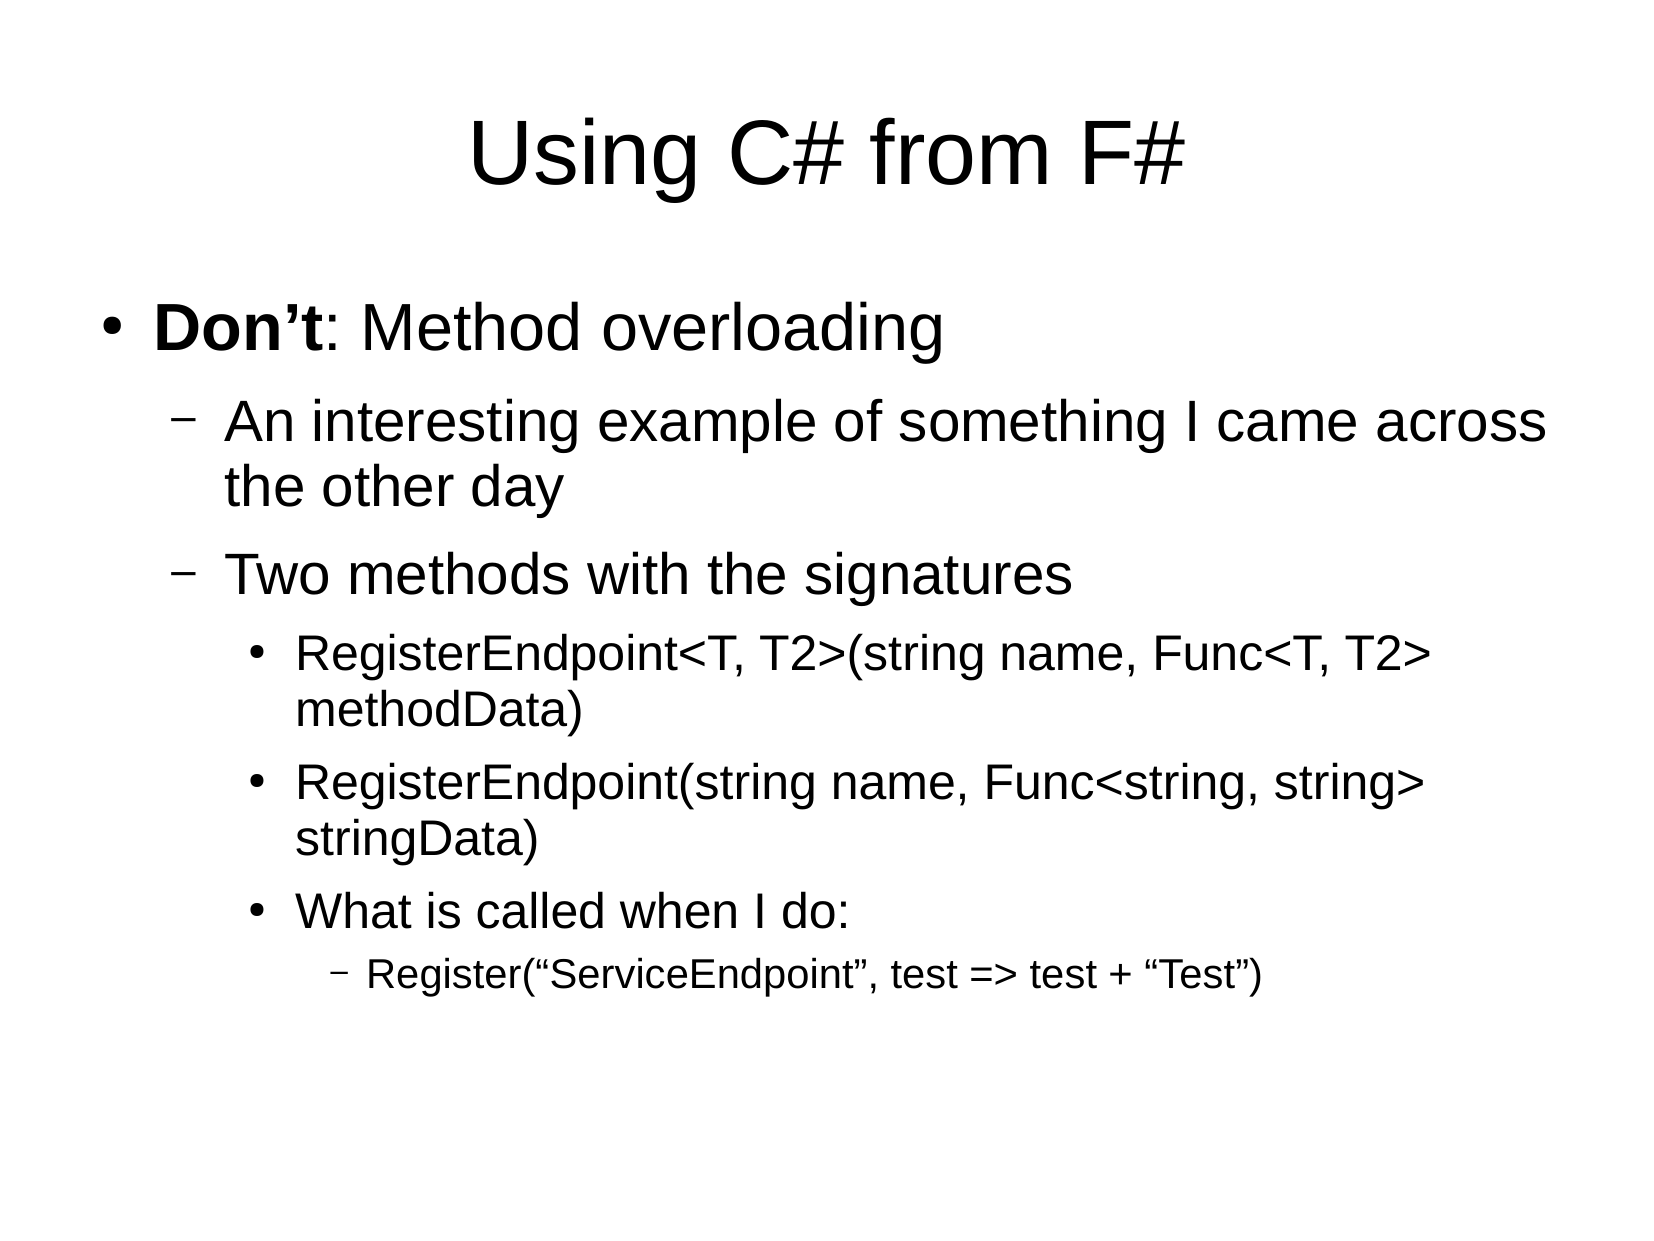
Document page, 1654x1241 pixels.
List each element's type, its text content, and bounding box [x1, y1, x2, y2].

title Using C# from F# [82, 49, 1571, 257]
list Don’t: Method overloading An interesting example of something I came across the other day Two methods with the signatures RegisterEndpoint<T, T2>(string name, Func<T, T2> methodData) RegisterEndpoint(string name, Func<string, string> stringData) What is called when I do: Register(“ServiceEndpoint”, test => test + “Test”) [82, 290, 1571, 1010]
